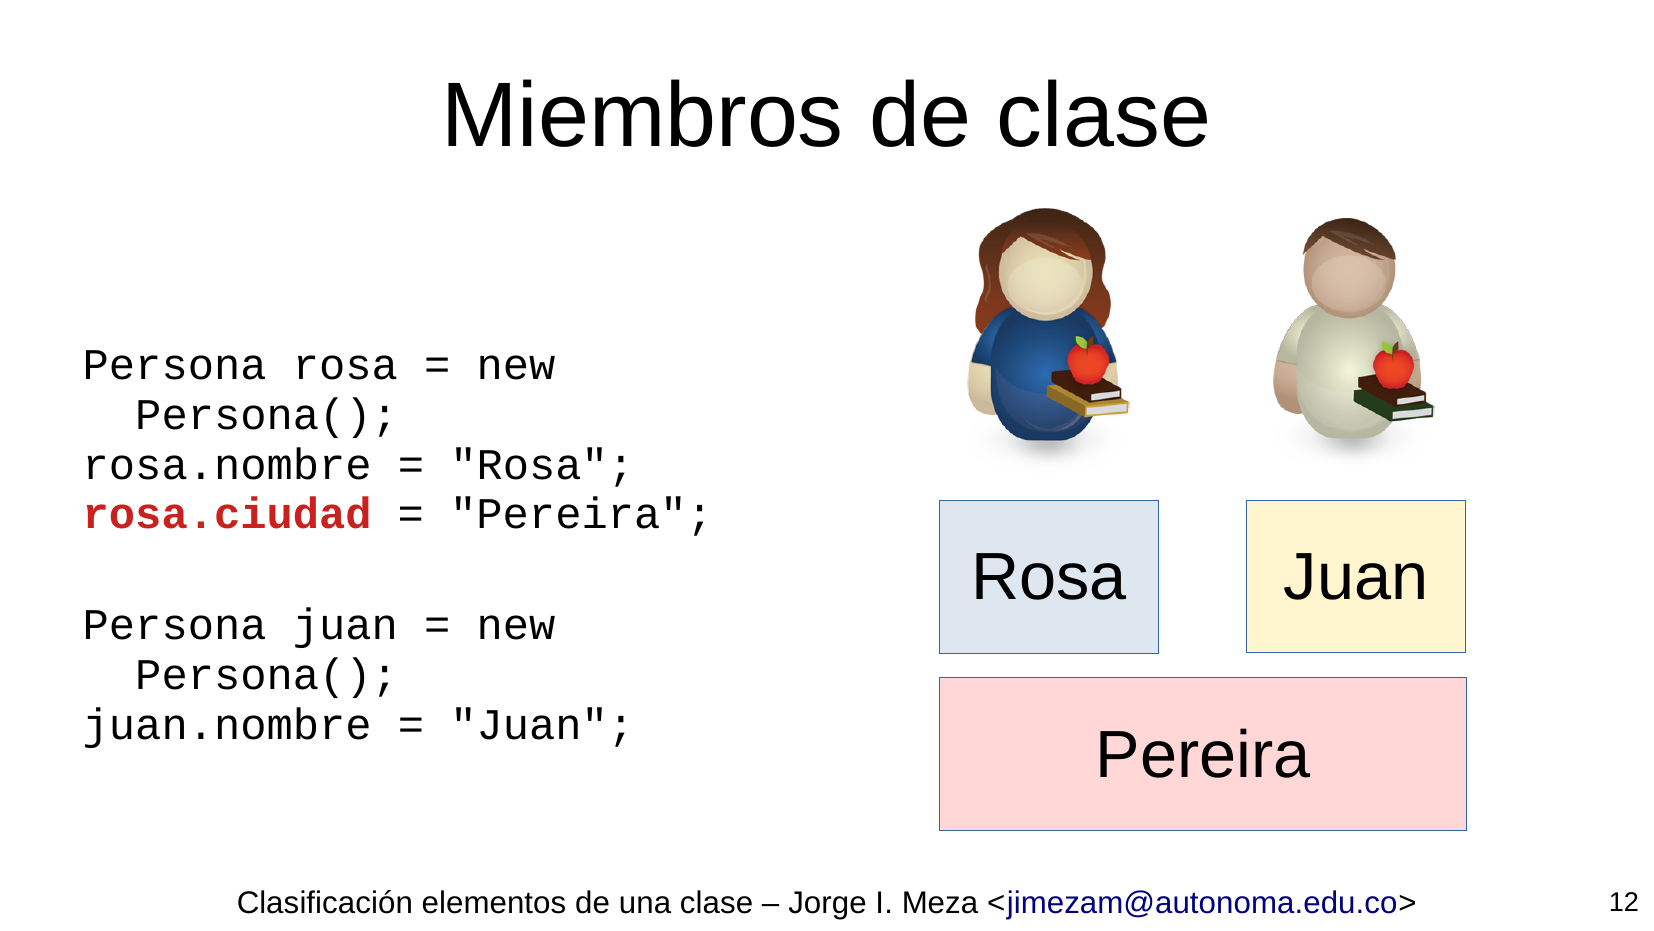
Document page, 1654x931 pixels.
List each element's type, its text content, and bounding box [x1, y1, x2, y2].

text_box Pereira [939, 677, 1467, 831]
picture [939, 186, 1161, 475]
text_box Juan [1246, 500, 1466, 653]
picture [1257, 195, 1453, 465]
subtitle Persona rosa = new Persona(); rosa.nombre = "Rosa"; rosa.ciudad = "Pereira"; Persona juan = new Persona(); juan.nombre = "Juan"; [82, 217, 835, 879]
text_box Rosa [939, 500, 1159, 654]
title Miembros de clase [82, 37, 1571, 193]
